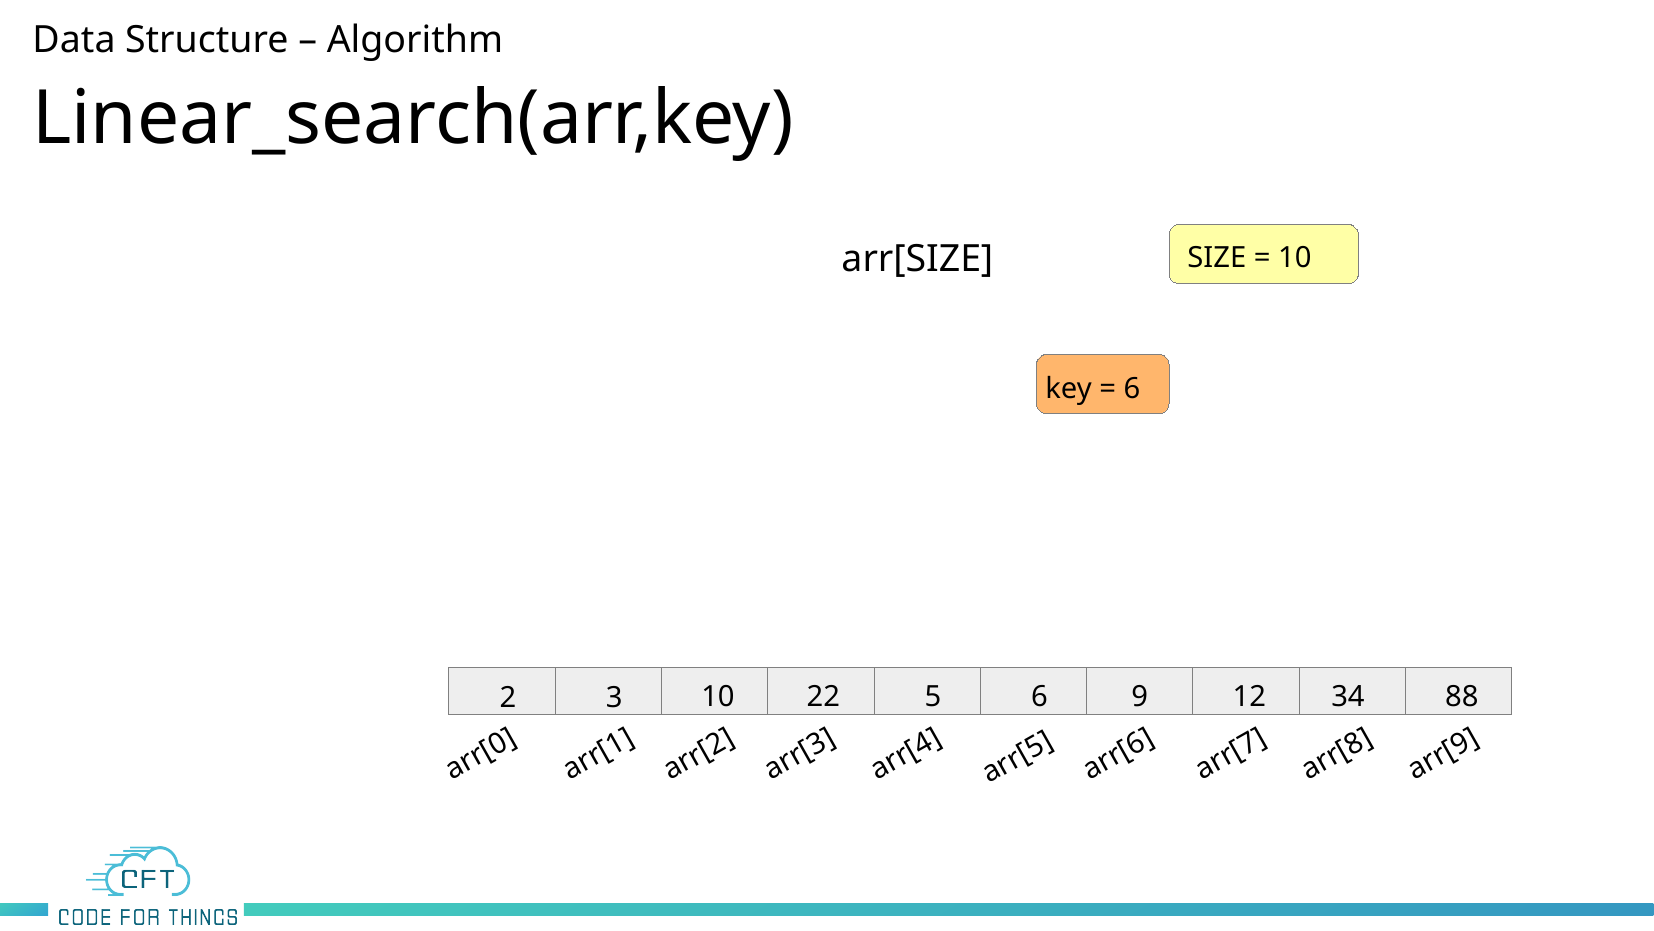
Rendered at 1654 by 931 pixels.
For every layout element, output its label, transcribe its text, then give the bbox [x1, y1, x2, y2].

text_box arr[5] [957, 694, 1099, 810]
text_box arr[8] [1279, 690, 1414, 806]
text_box 6 [1016, 667, 1065, 717]
text_box [1285, 667, 1316, 715]
text_box [1169, 224, 1359, 284]
text_box [448, 667, 686, 715]
text_box [754, 667, 791, 715]
picture [59, 846, 237, 925]
text_box [1039, 410, 1167, 414]
text_box arr[1] [537, 690, 674, 806]
text_box 5 [909, 667, 959, 717]
text_box 22 [791, 667, 859, 717]
text_box arr[SIZE] [826, 224, 1040, 291]
text_box 10 [686, 667, 754, 717]
text_box 2 [484, 669, 533, 719]
text_box arr[4] [848, 694, 987, 806]
title Data Structure – Algorithm Linear_search(arr,key) [32, 12, 1184, 166]
text_box arr[3] [738, 705, 880, 806]
text_box SIZE = 10 [1172, 228, 1353, 278]
text_box 3 [591, 669, 640, 719]
text_box arr[7] [1172, 696, 1312, 806]
text_box arr[6] [1064, 690, 1199, 806]
text_box arr[0] [419, 692, 561, 806]
text_box [1498, 667, 1512, 715]
text_box [1037, 354, 1169, 360]
text_box 12 [1217, 667, 1285, 717]
text_box [1384, 667, 1430, 715]
text_box [859, 667, 909, 715]
text_box [959, 667, 1016, 715]
text_box 88 [1430, 667, 1498, 717]
text_box key = 6 [1030, 360, 1176, 410]
text_box 34 [1316, 667, 1384, 717]
text_box 9 [1116, 667, 1165, 717]
text_box [1065, 667, 1116, 715]
text_box [1165, 667, 1217, 715]
text_box arr[2] [637, 697, 774, 806]
text_box arr[9] [1382, 696, 1524, 806]
